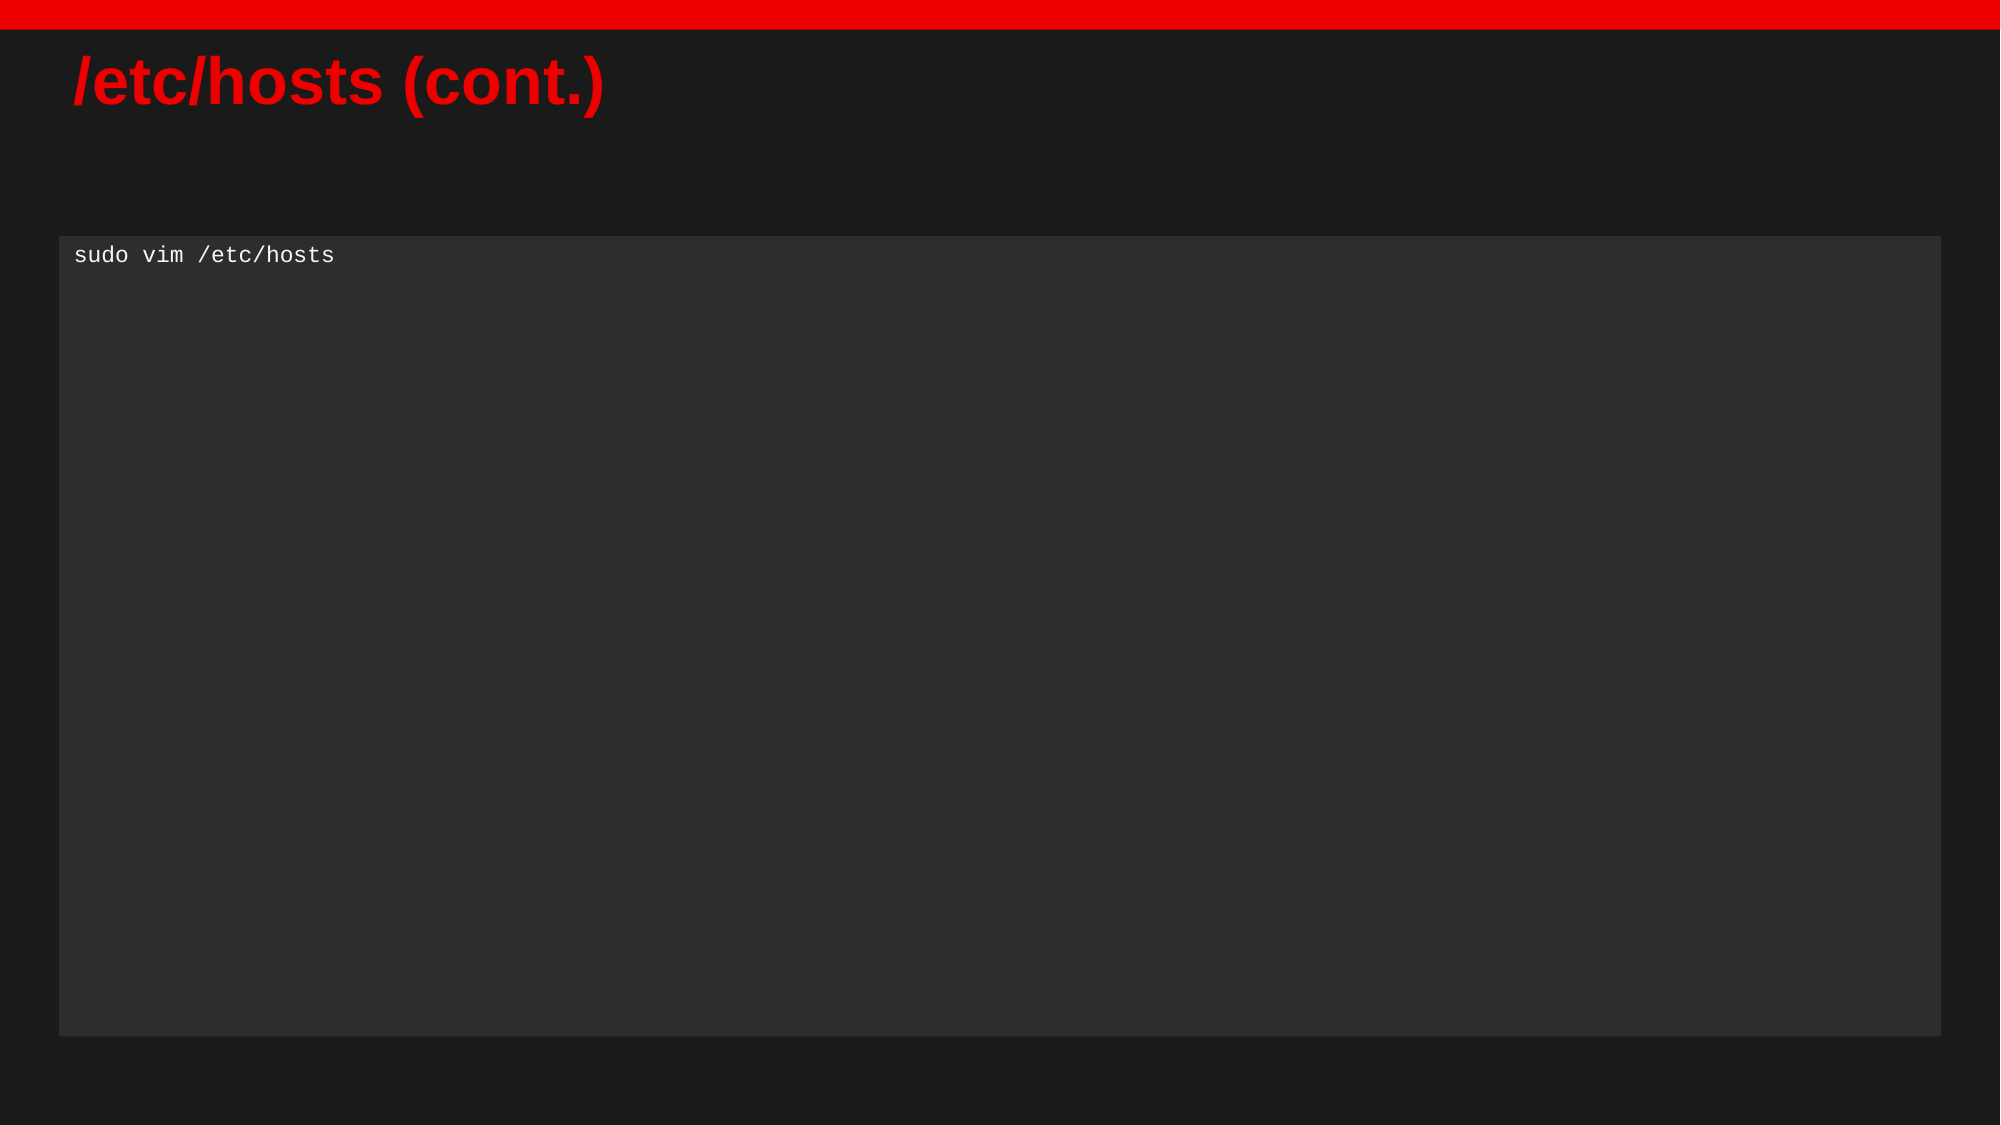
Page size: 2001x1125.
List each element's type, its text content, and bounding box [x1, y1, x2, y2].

text_box [0, 0, 2001, 30]
text_box /etc/hosts (cont.) [59, 36, 1942, 208]
text_box sudo vim /etc/hosts [59, 236, 1942, 1037]
